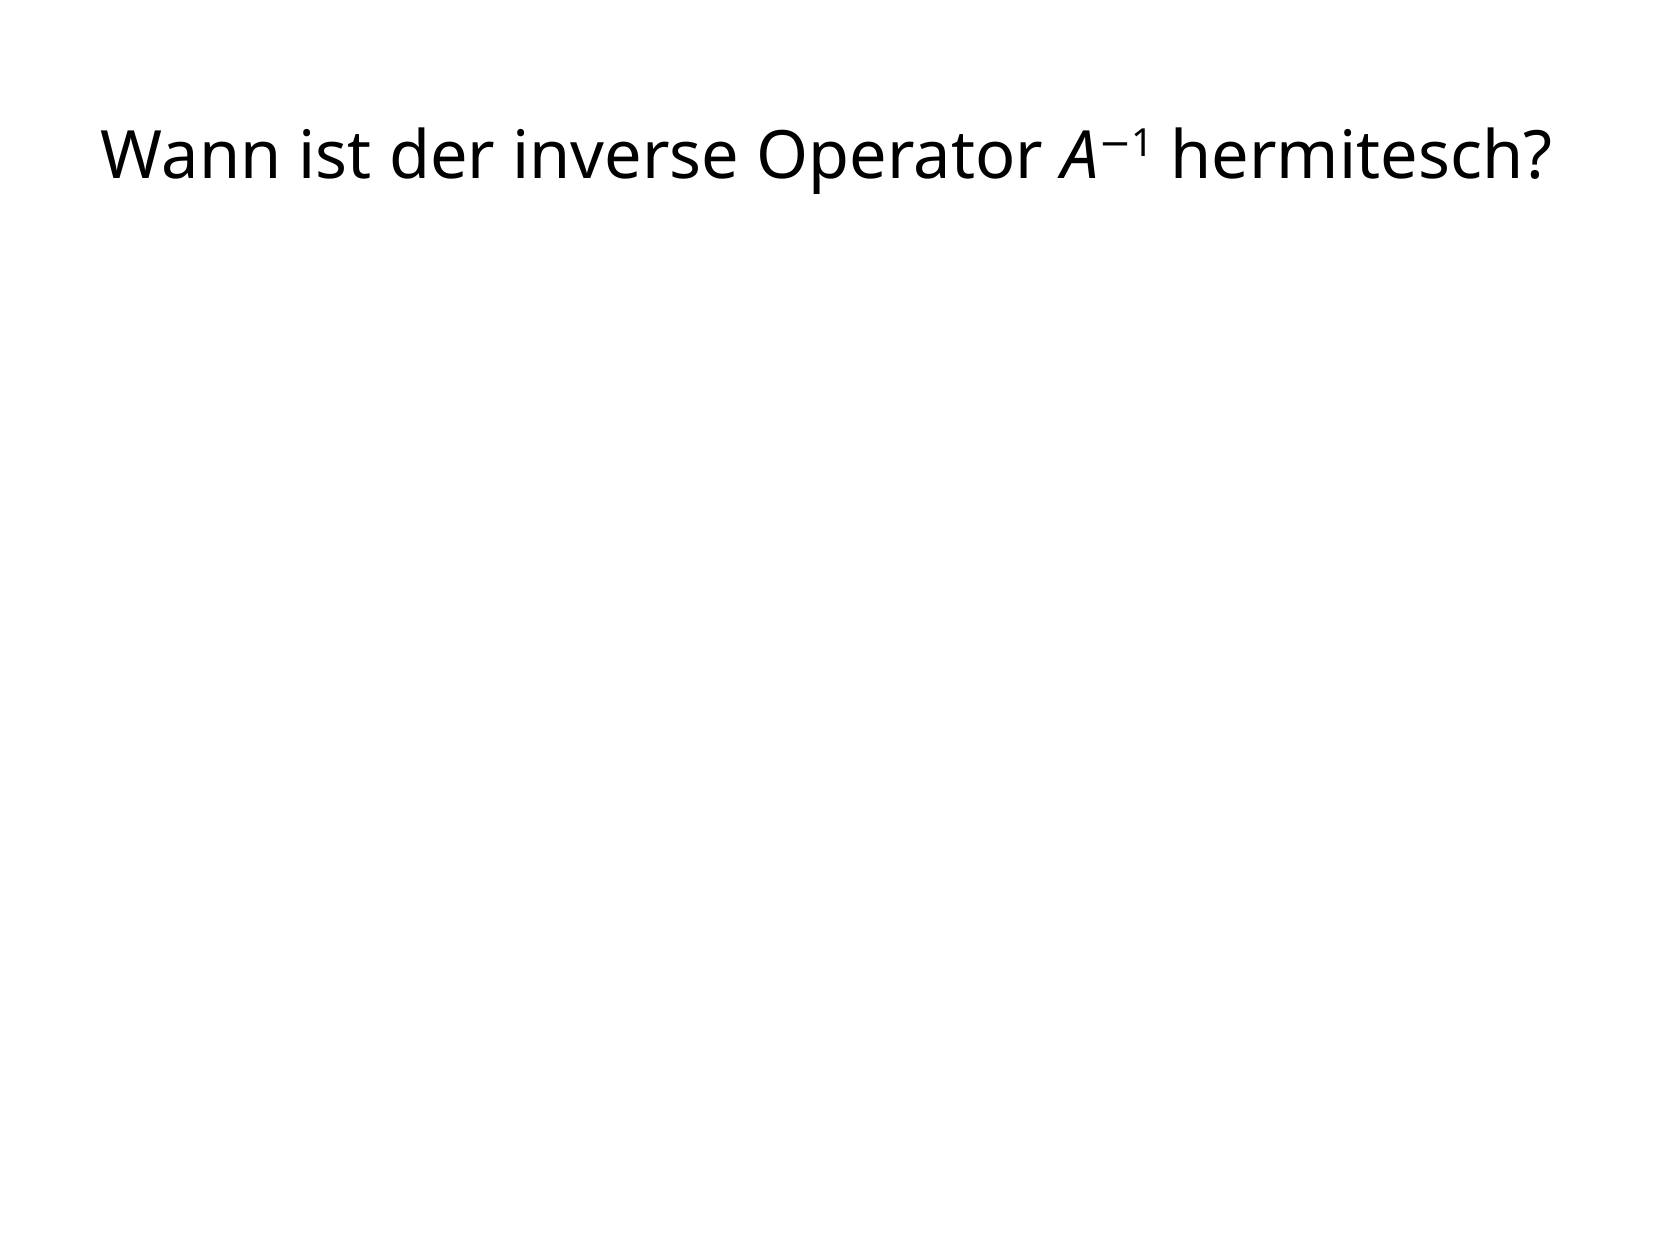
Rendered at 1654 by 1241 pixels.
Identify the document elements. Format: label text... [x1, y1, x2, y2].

title Wann ist der inverse Operator A−1 hermitesch? [82, 49, 1571, 257]
